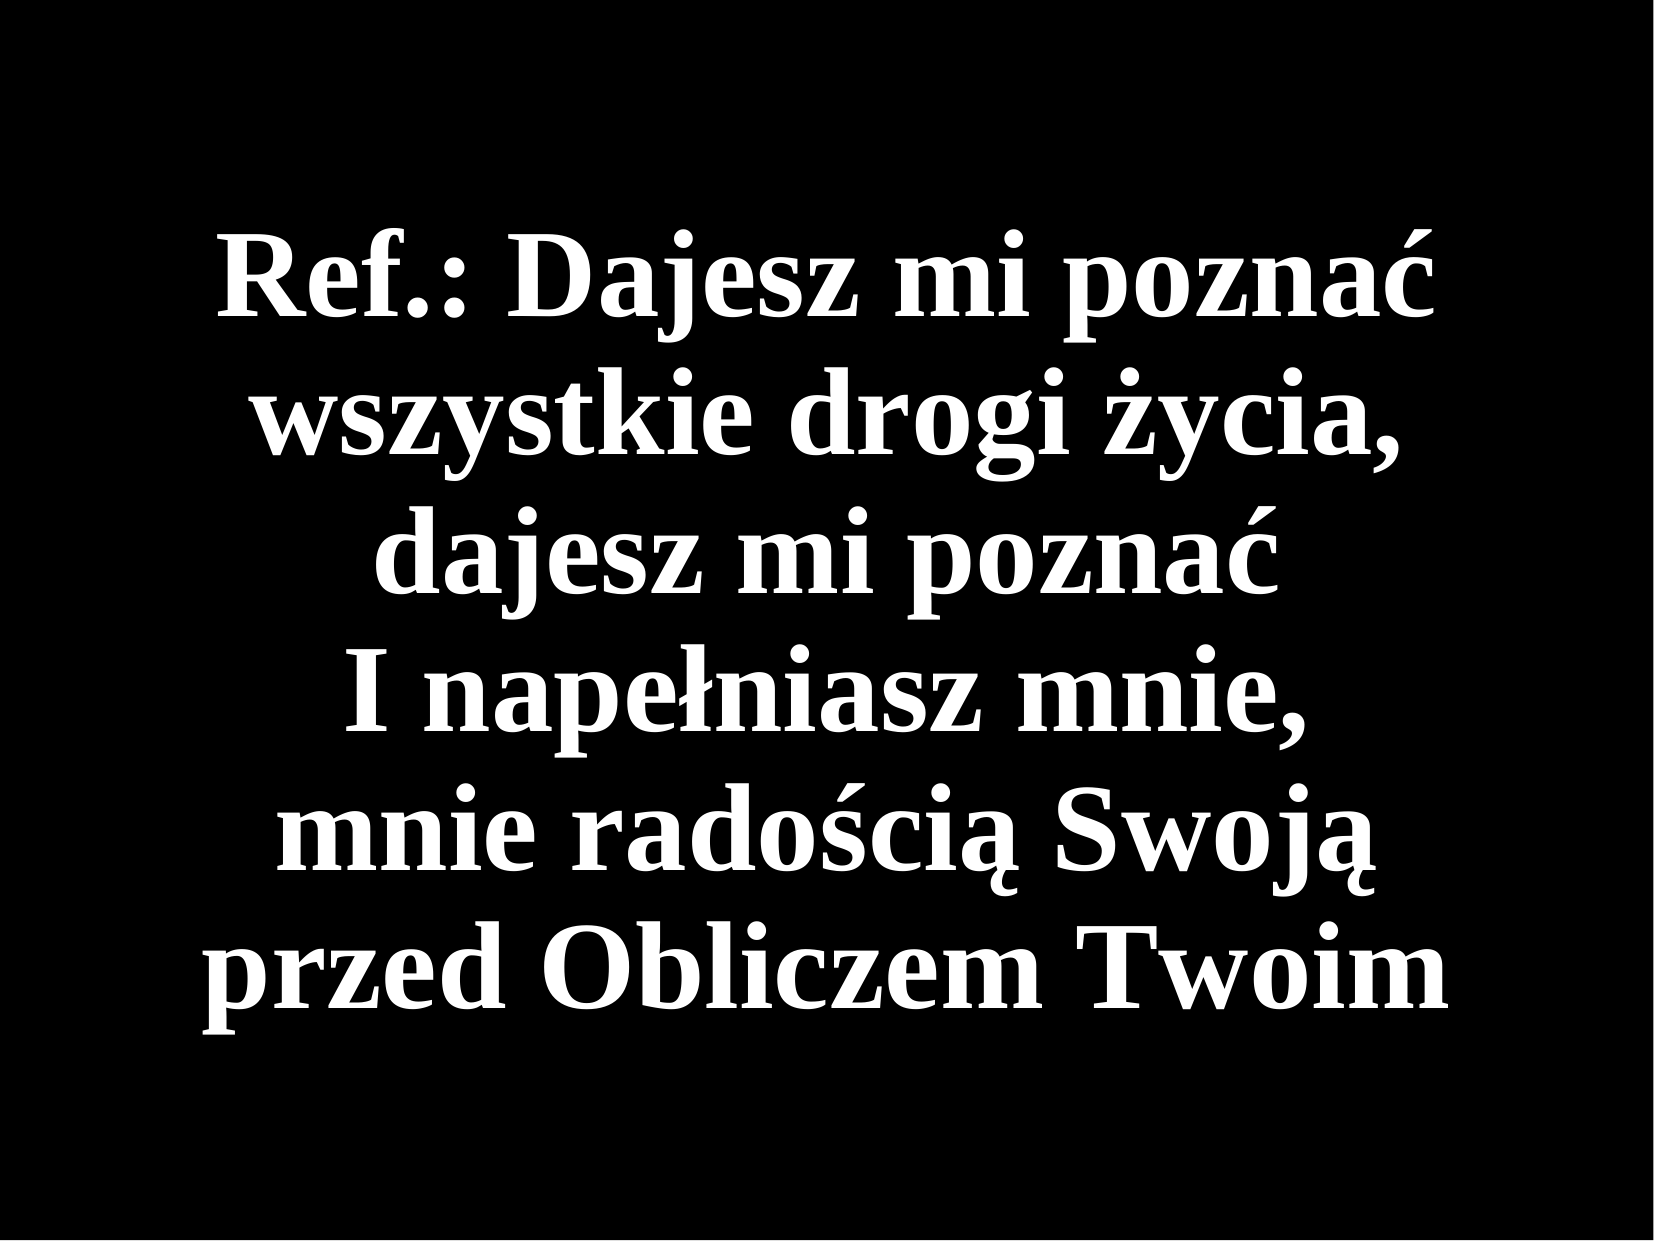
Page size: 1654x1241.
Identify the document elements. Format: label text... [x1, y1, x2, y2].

title Ref.: Dajesz mi poznać wszystkie drogi życia, dajesz mi poznać I napełniasz mnie, mnie radością Swoją przed Obliczem Twoim [0, 0, 1654, 1241]
